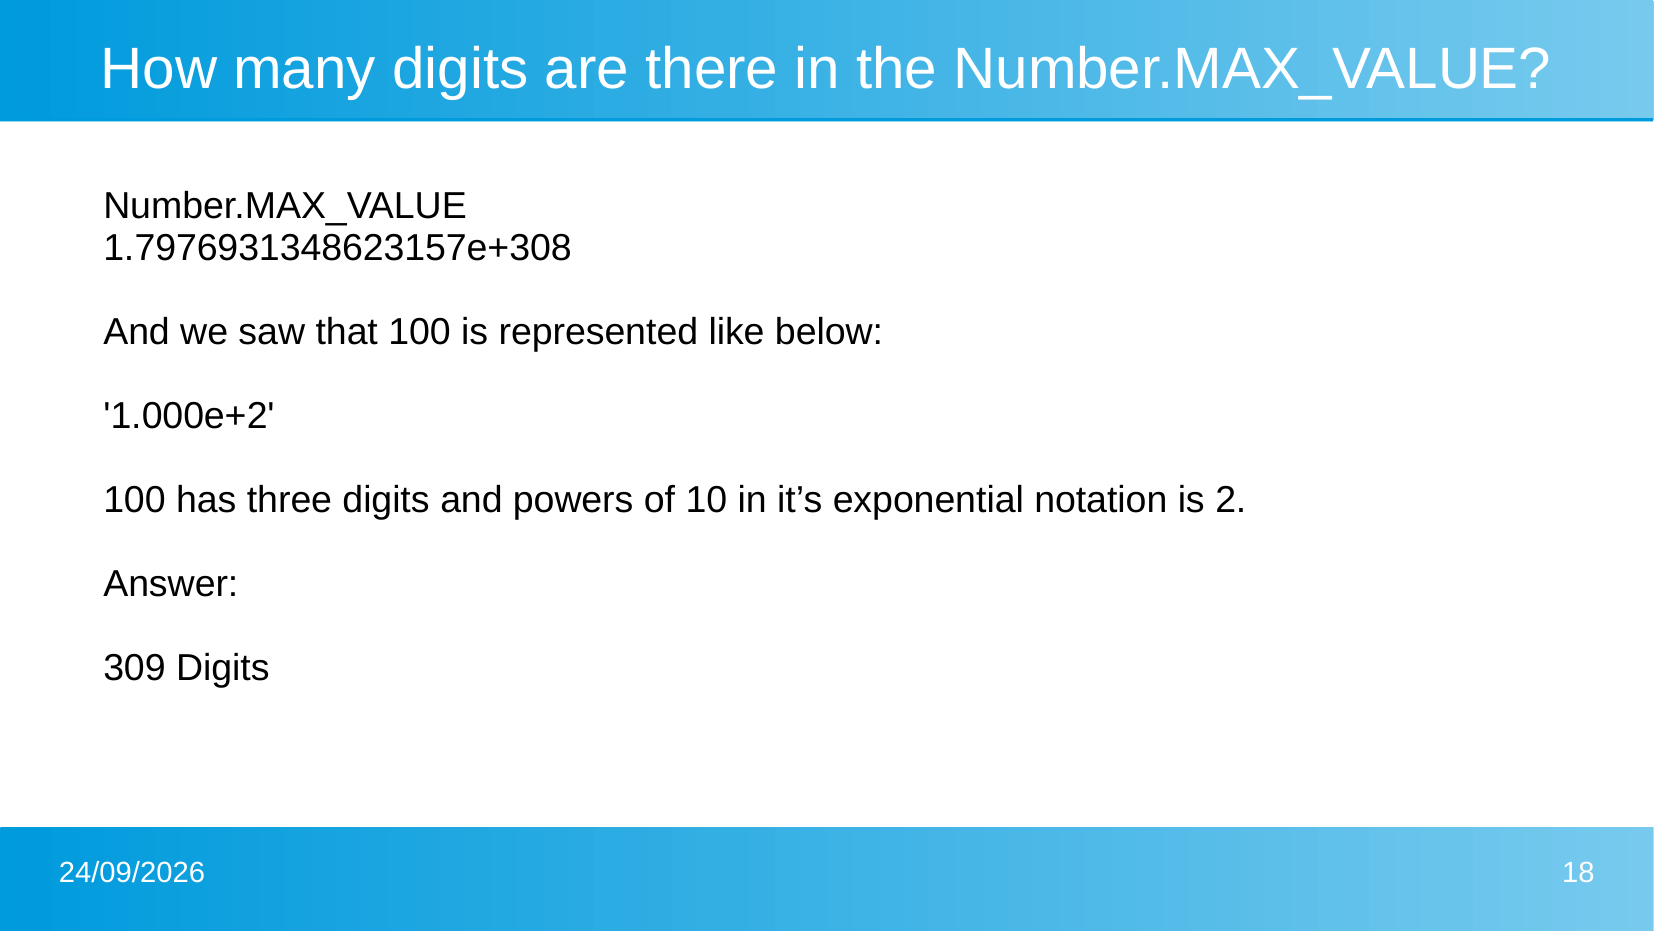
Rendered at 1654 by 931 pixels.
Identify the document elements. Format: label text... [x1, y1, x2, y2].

text_box Number.MAX_VALUE 1.7976931348623157e+308 And we saw that 100 is represented like below: '1.000e+2' 100 has three digits and powers of 10 in it’s exponential notation is 2. Answer: 309 Digits [88, 177, 1565, 738]
title How many digits are there in the Number.MAX_VALUE? [59, 29, 1595, 108]
